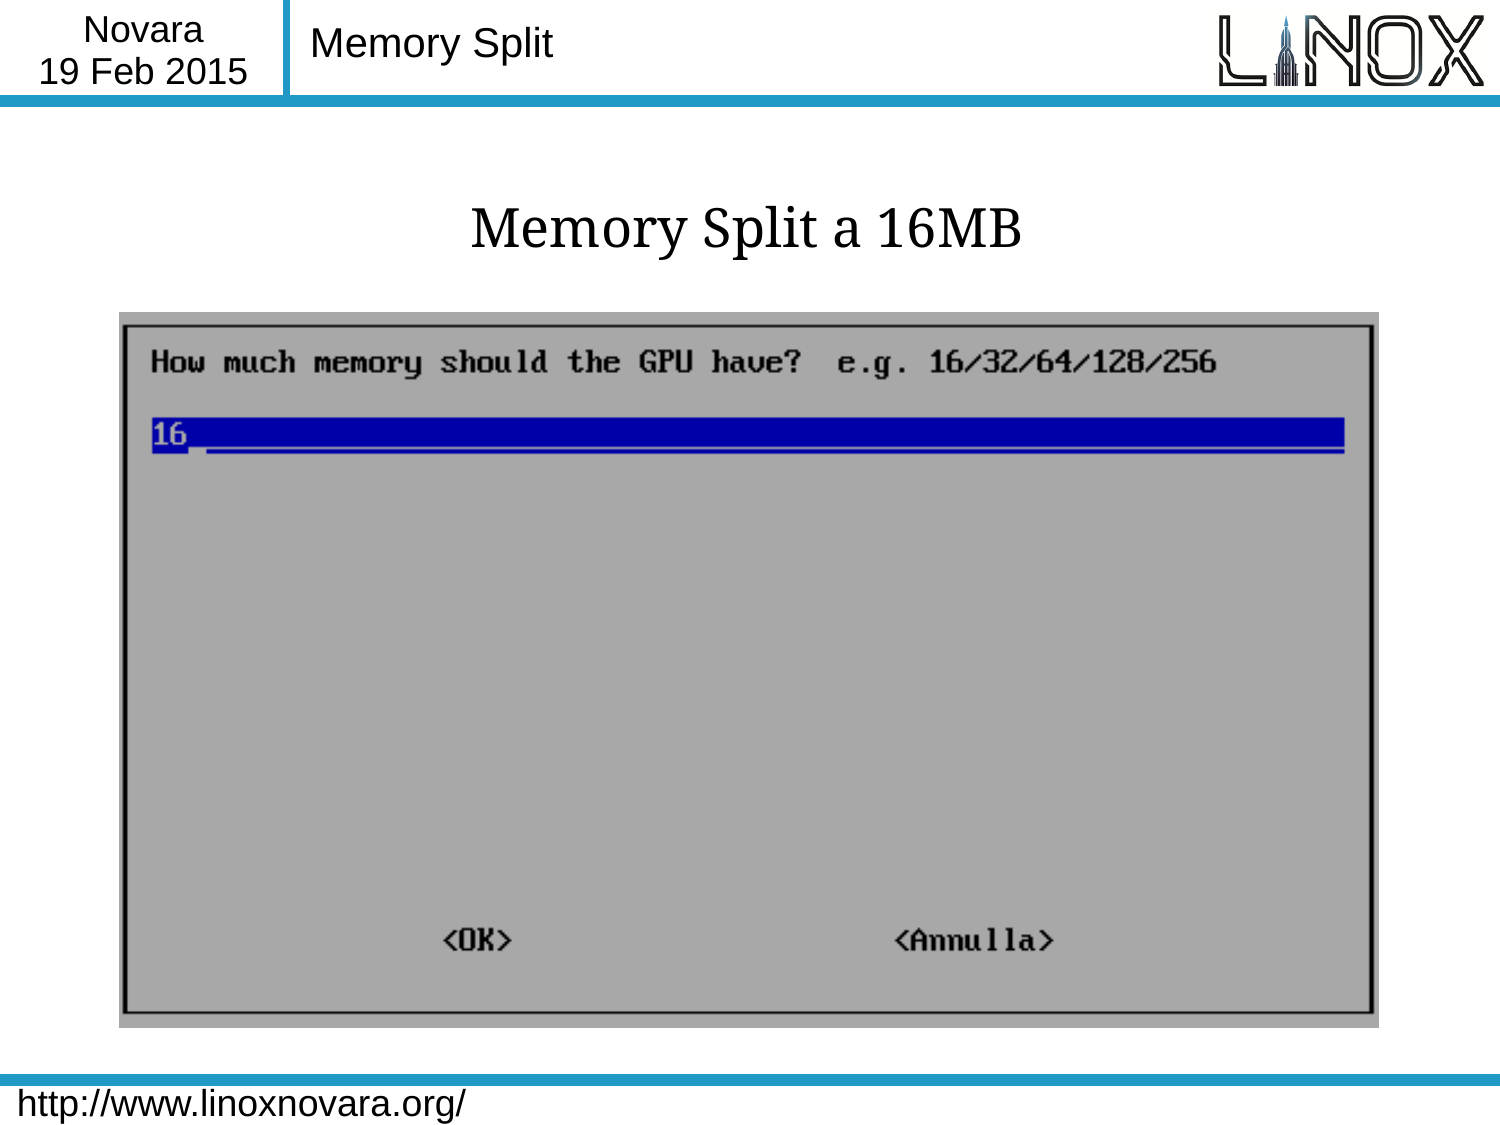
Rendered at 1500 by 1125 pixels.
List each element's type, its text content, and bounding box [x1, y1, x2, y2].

picture [0, 0, 1500, 107]
text_box Memory Split a 16MB [53, 181, 1441, 313]
picture [0, 1074, 1500, 1086]
list Memory Split [295, 11, 1321, 87]
picture [119, 312, 1379, 1028]
